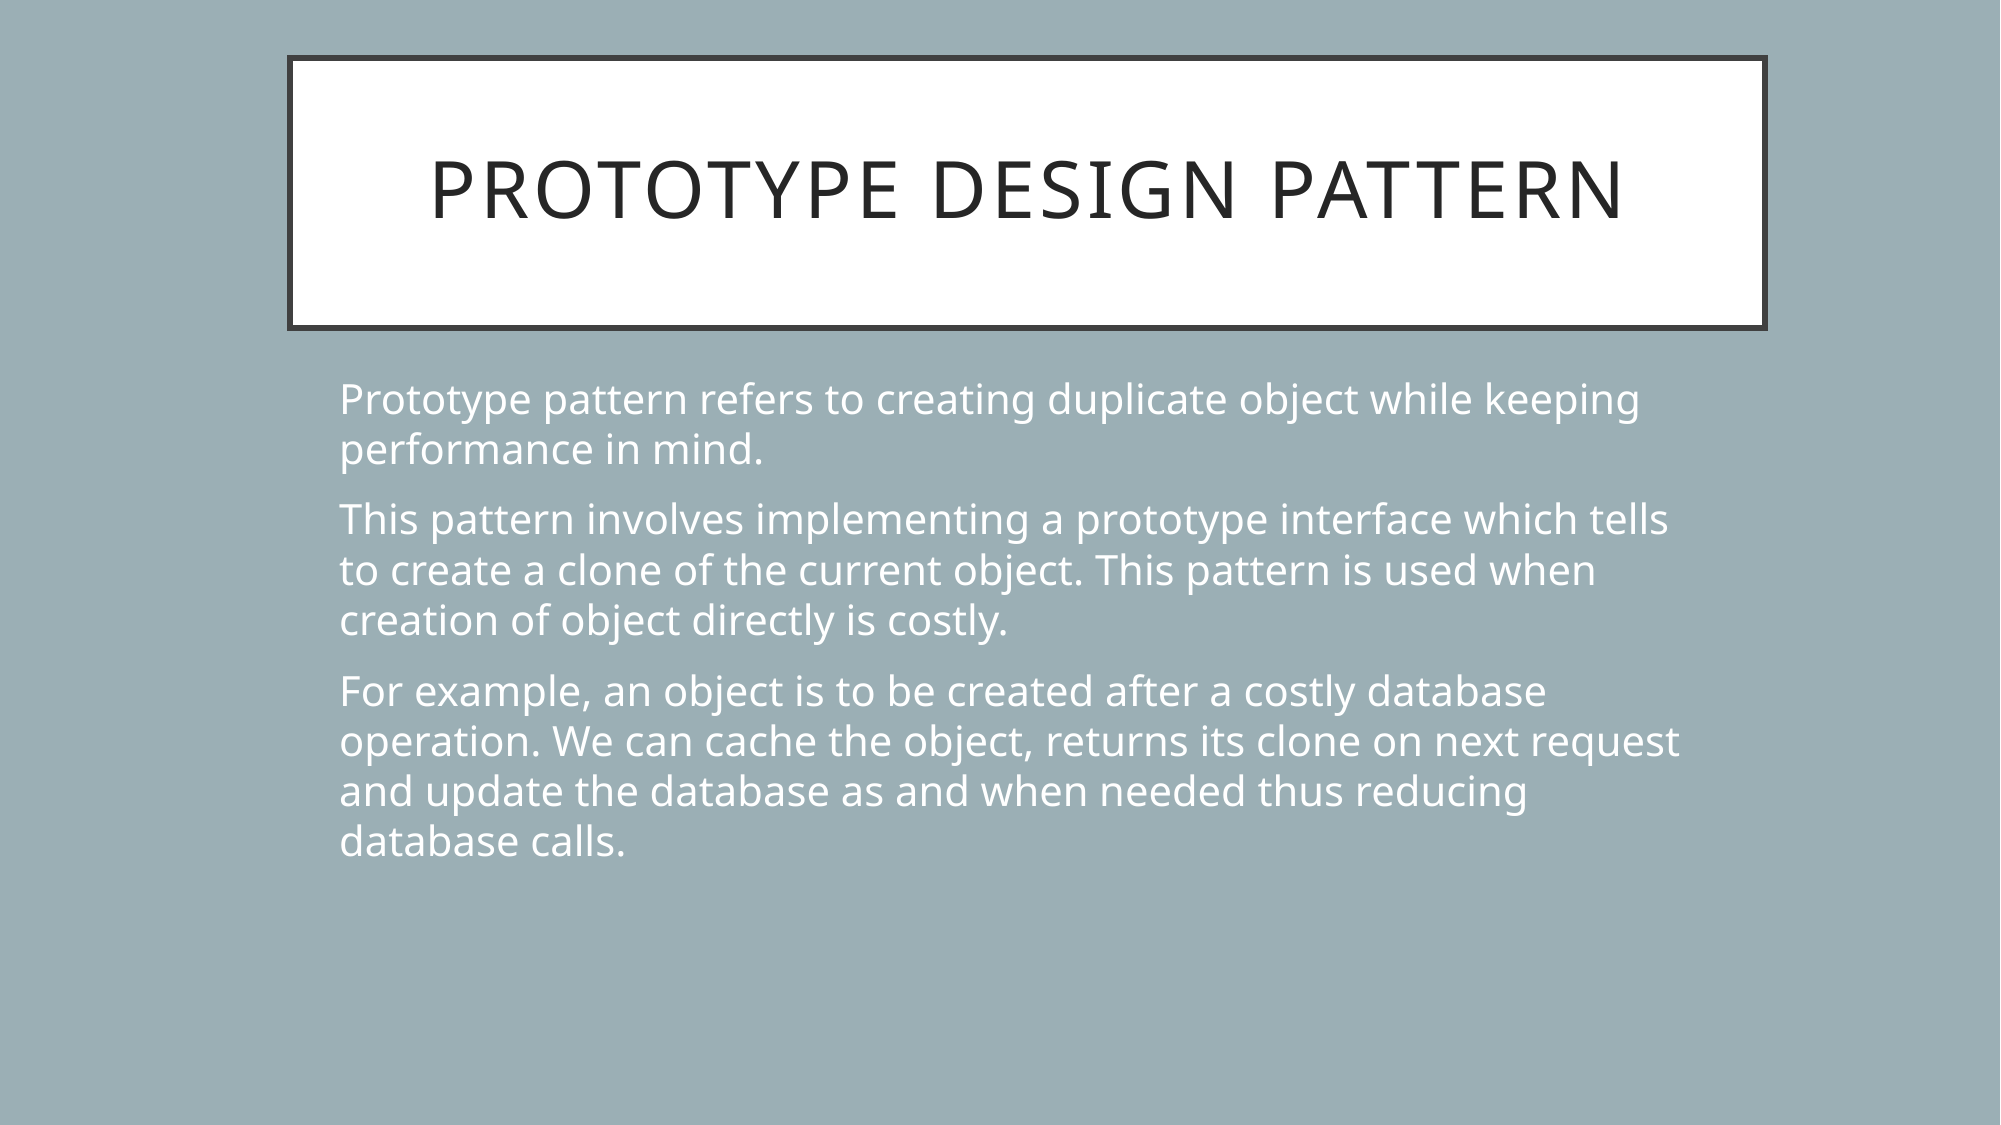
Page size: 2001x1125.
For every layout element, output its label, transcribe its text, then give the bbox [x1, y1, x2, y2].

title Prototype design pattern [290, 58, 1766, 329]
subtitle Prototype pattern refers to creating duplicate object while keeping performance in mind. This pattern involves implementing a prototype interface which tells to create a clone of the current object. This pattern is used when creation of object directly is costly. For example, an object is to be created after a costly database operation. We can cache the object, returns its clone on next request and update the database as and when needed thus reducing database calls. [324, 364, 1721, 918]
